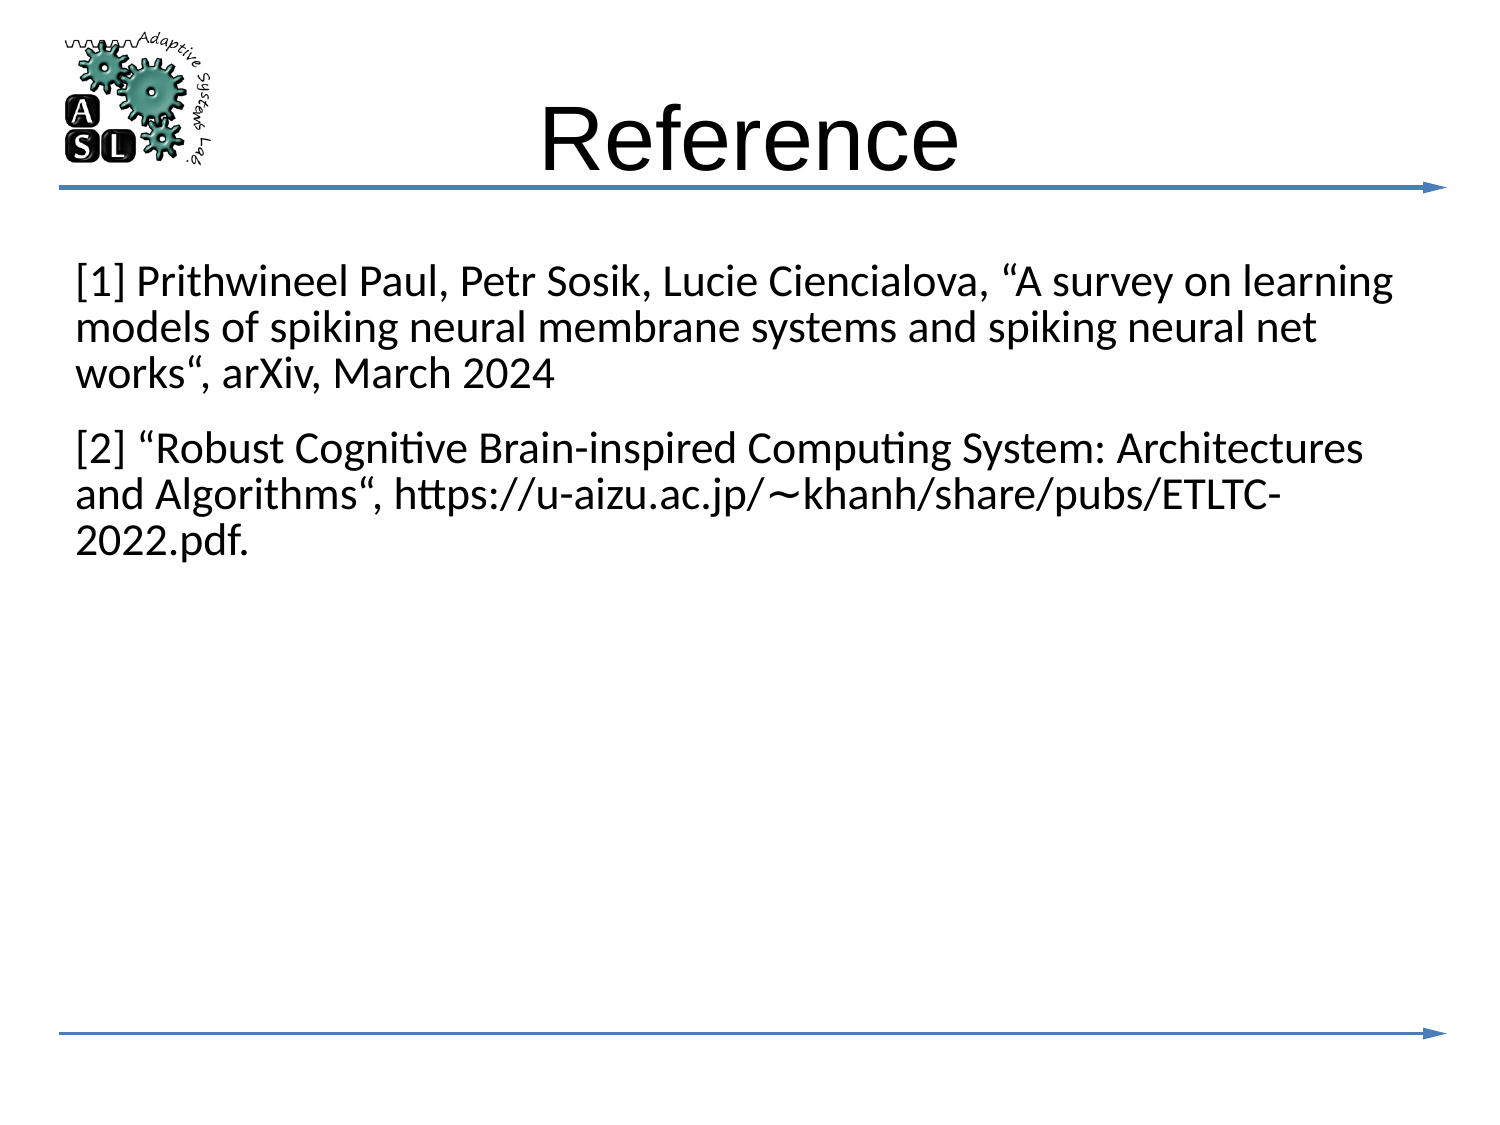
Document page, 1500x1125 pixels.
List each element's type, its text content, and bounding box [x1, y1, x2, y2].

title Reference [75, 45, 1425, 233]
list [1] Prithwineel Paul, Petr Sosik, Lucie Ciencialova, “A survey on learning models of spiking neural membrane systems and spiking neural net works“, arXiv, March 2024 [2] “Robust Cognitive Brain-inspired Computing System: Architectures and Algorithms“, https://u-aizu.ac.jp/∼khanh/share/pubs/ETLTC-2022.pdf. [75, 262, 1425, 1005]
picture [58, 30, 211, 169]
